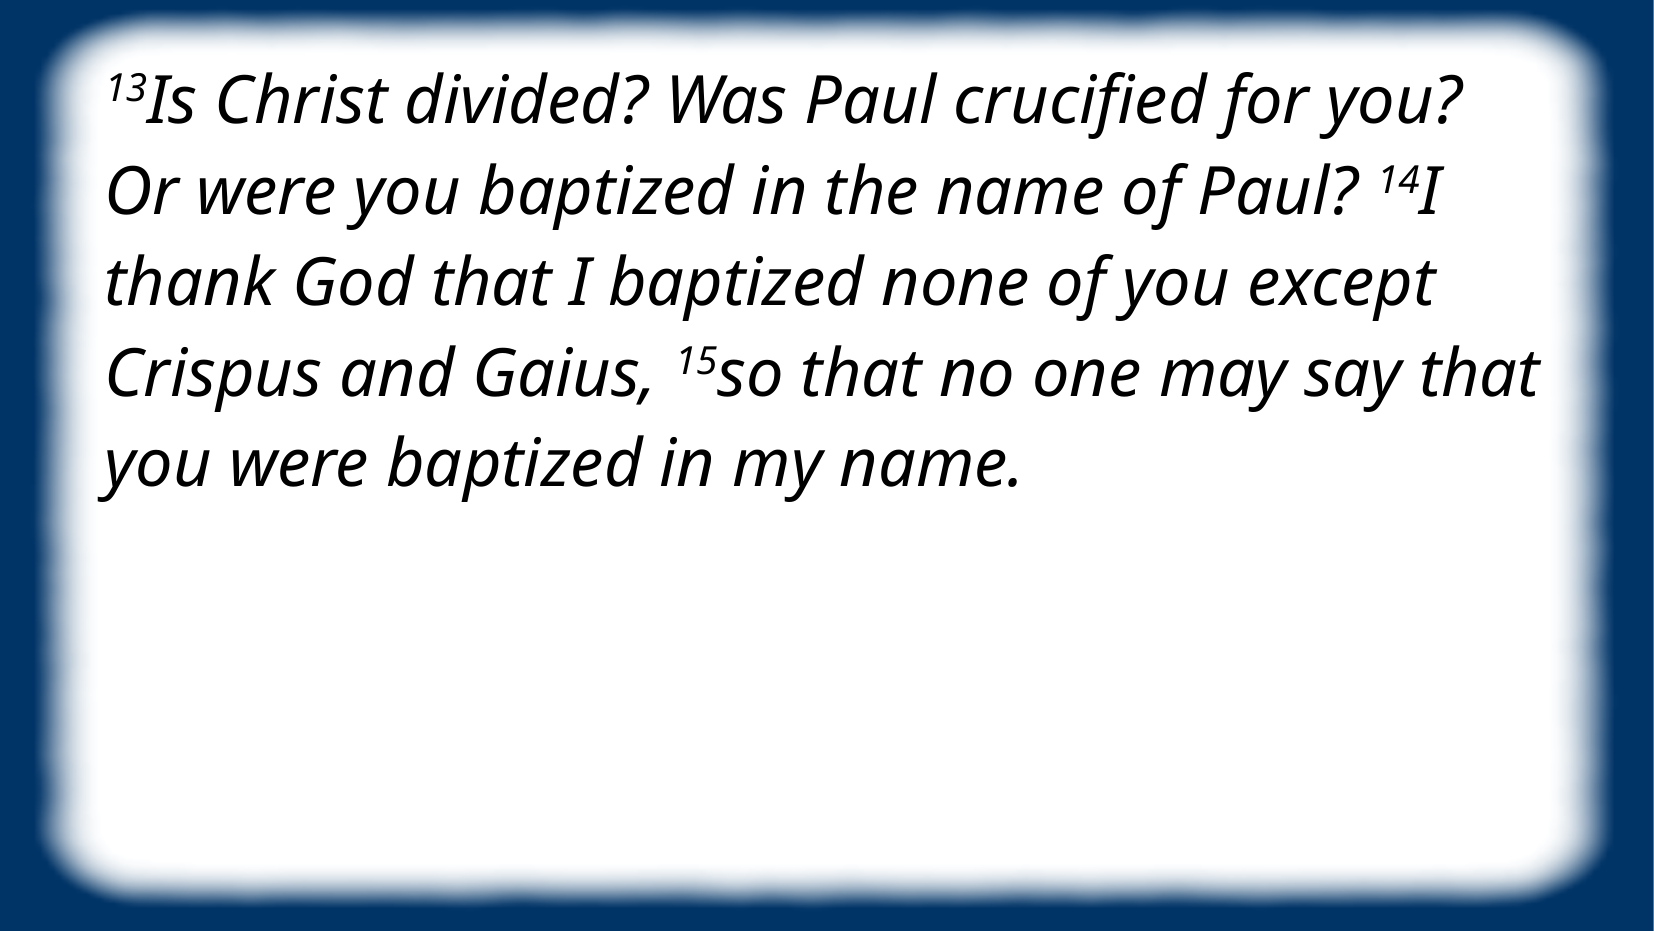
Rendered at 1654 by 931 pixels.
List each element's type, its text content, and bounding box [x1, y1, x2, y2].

picture [0, 0, 1654, 931]
text_box 13Is Christ divided? Was Paul crucified for you? Or were you baptized in the name of Paul? 14I thank God that I baptized none of you except Crispus and Gaius, 15so that no one may say that you were baptized in my name. [90, 45, 1561, 504]
